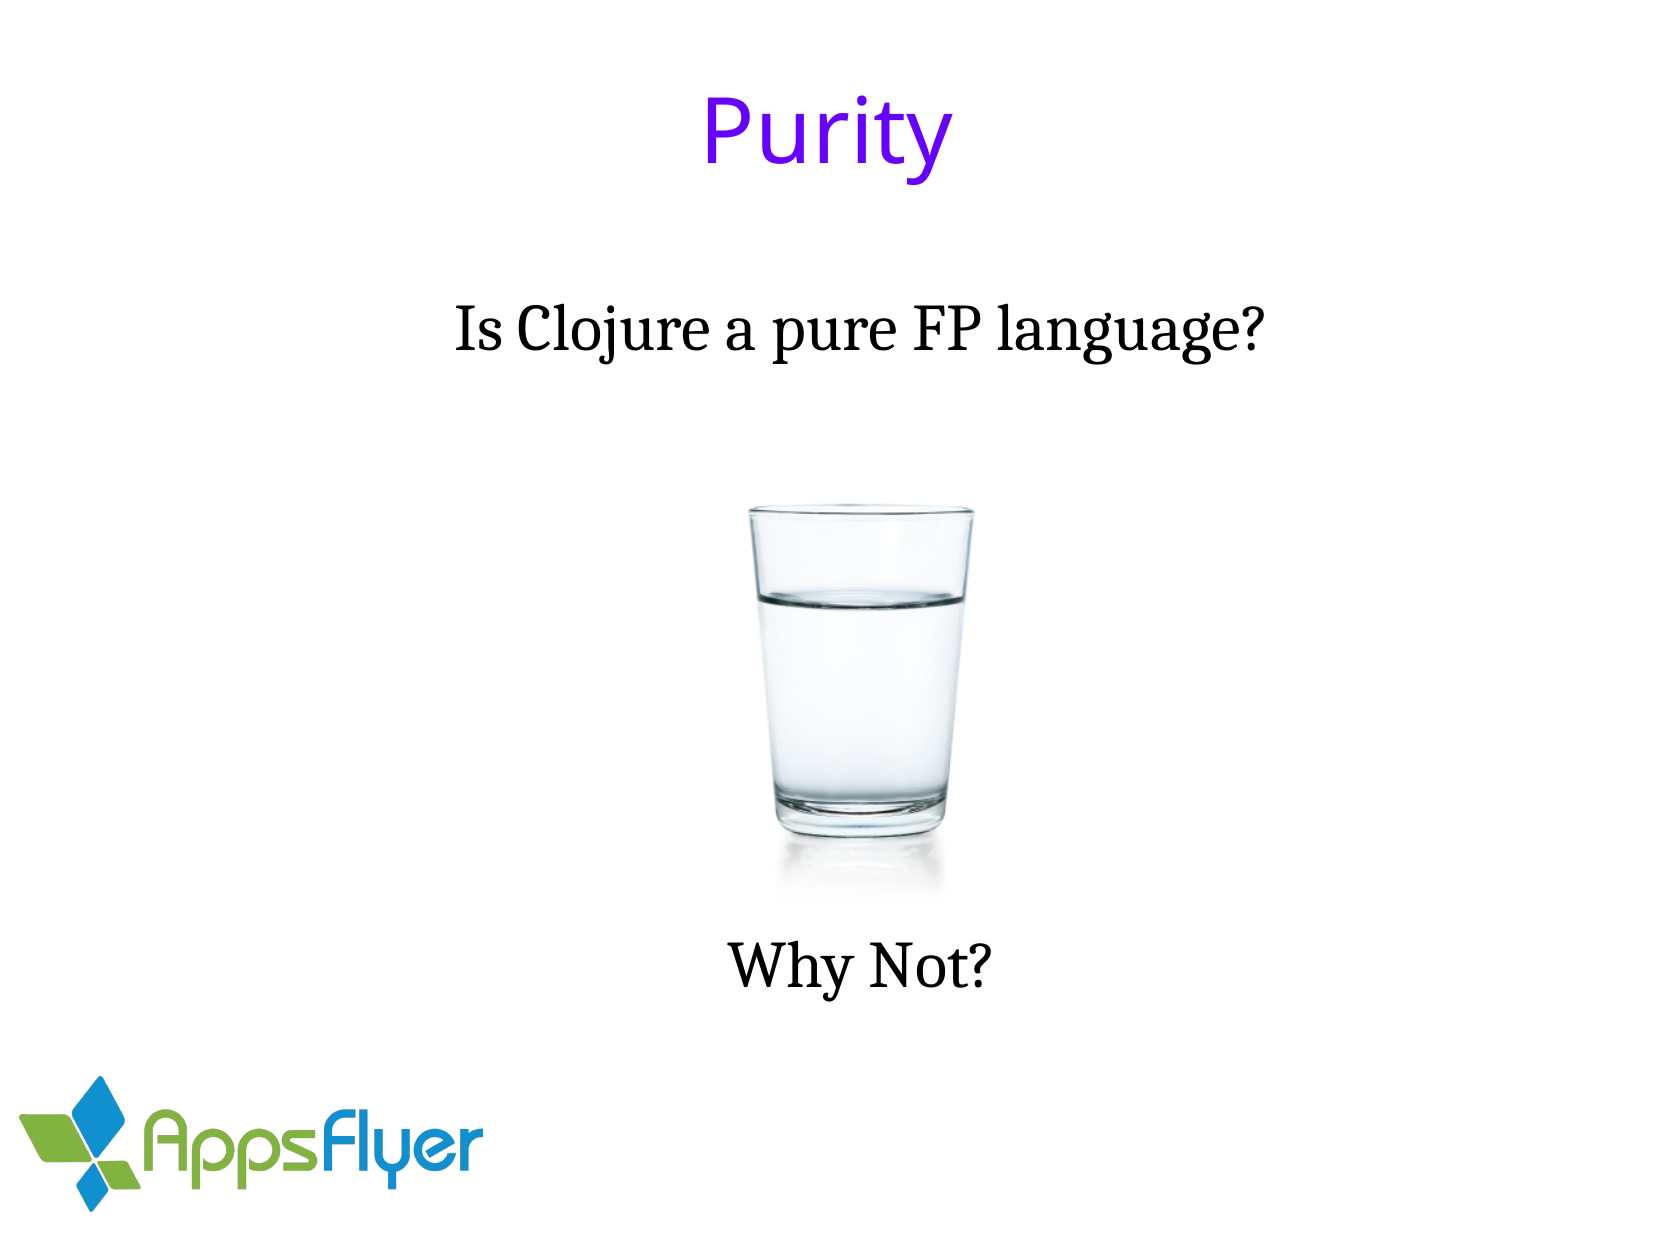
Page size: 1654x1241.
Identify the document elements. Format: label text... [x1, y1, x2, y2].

title Purity [0, 0, 1654, 257]
picture [684, 390, 1036, 916]
list Is Clojure a pure FP language? Why Not? [82, 290, 1571, 1010]
picture [19, 1076, 483, 1213]
